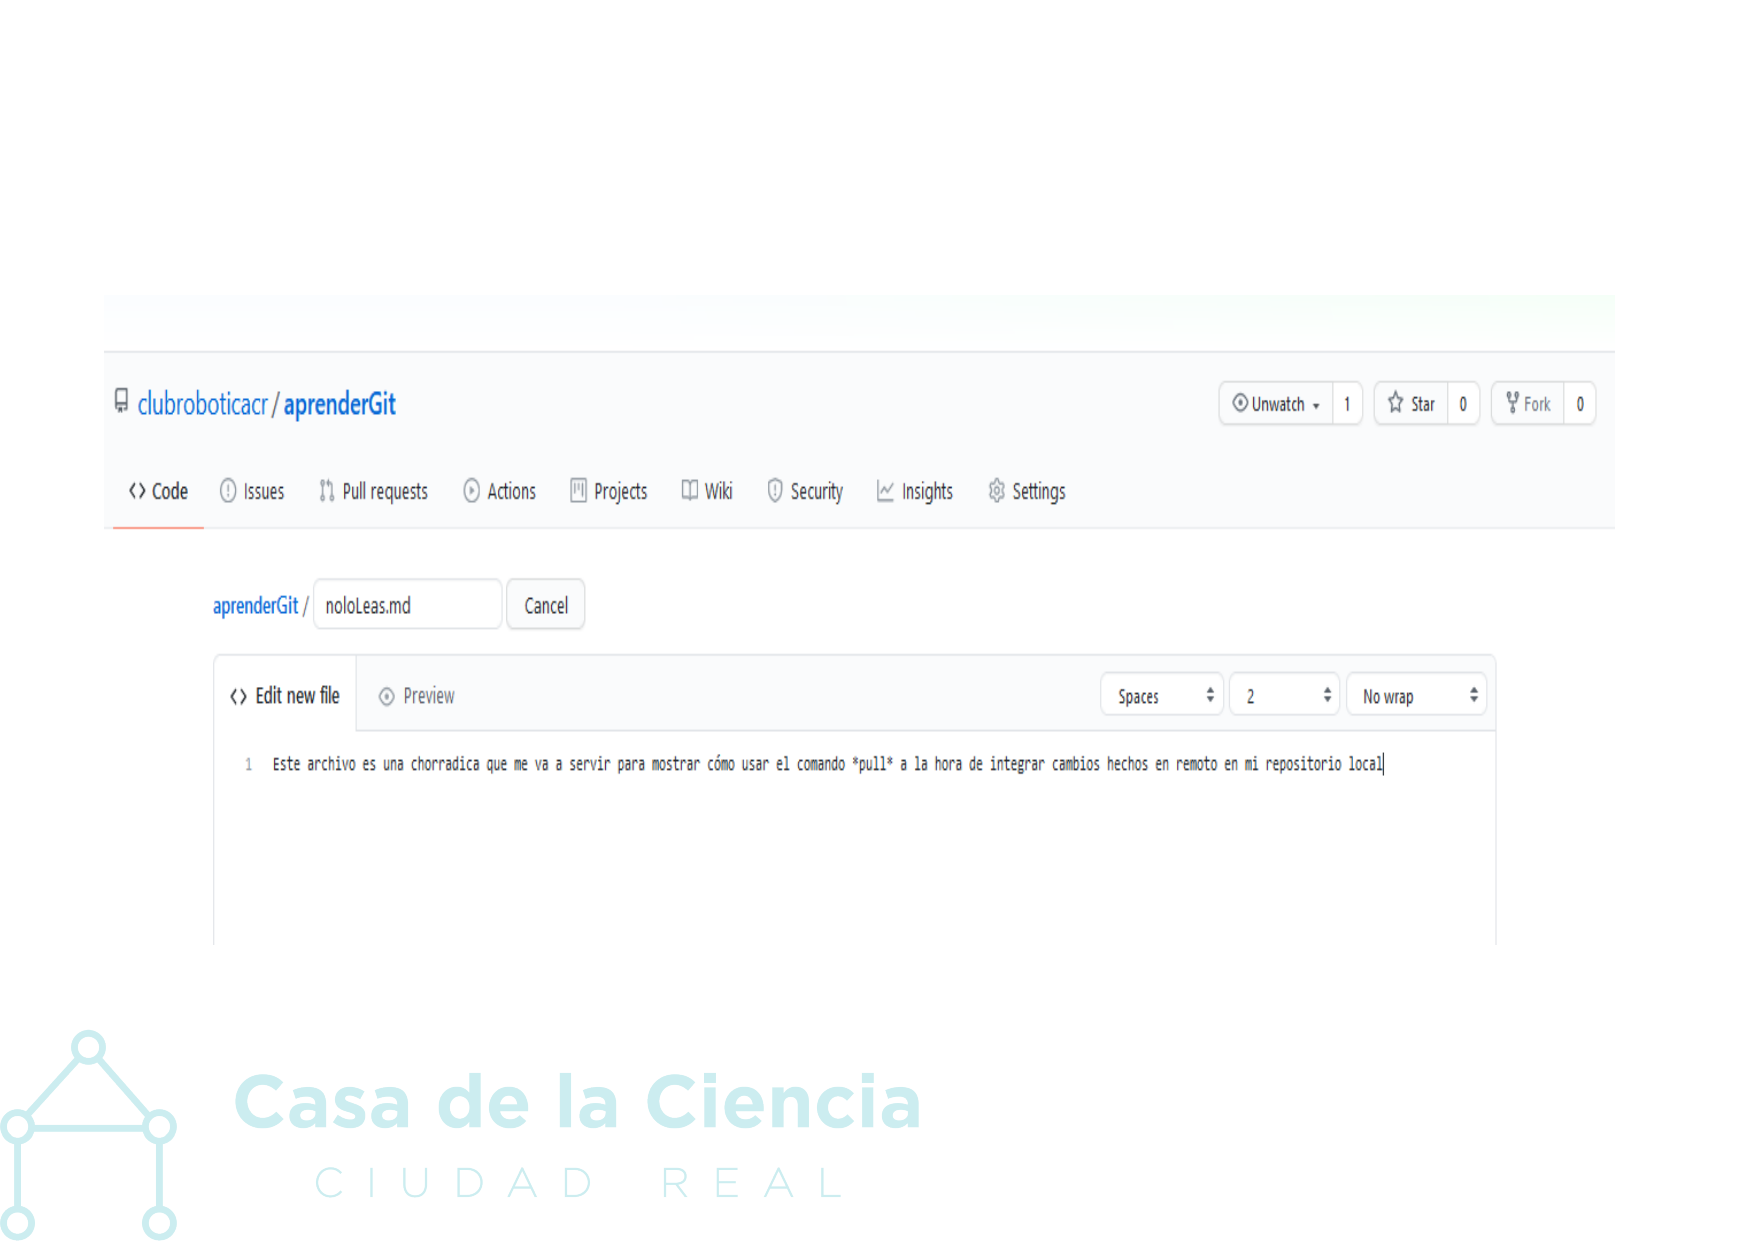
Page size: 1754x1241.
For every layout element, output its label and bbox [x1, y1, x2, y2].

picture [104, 295, 1615, 945]
